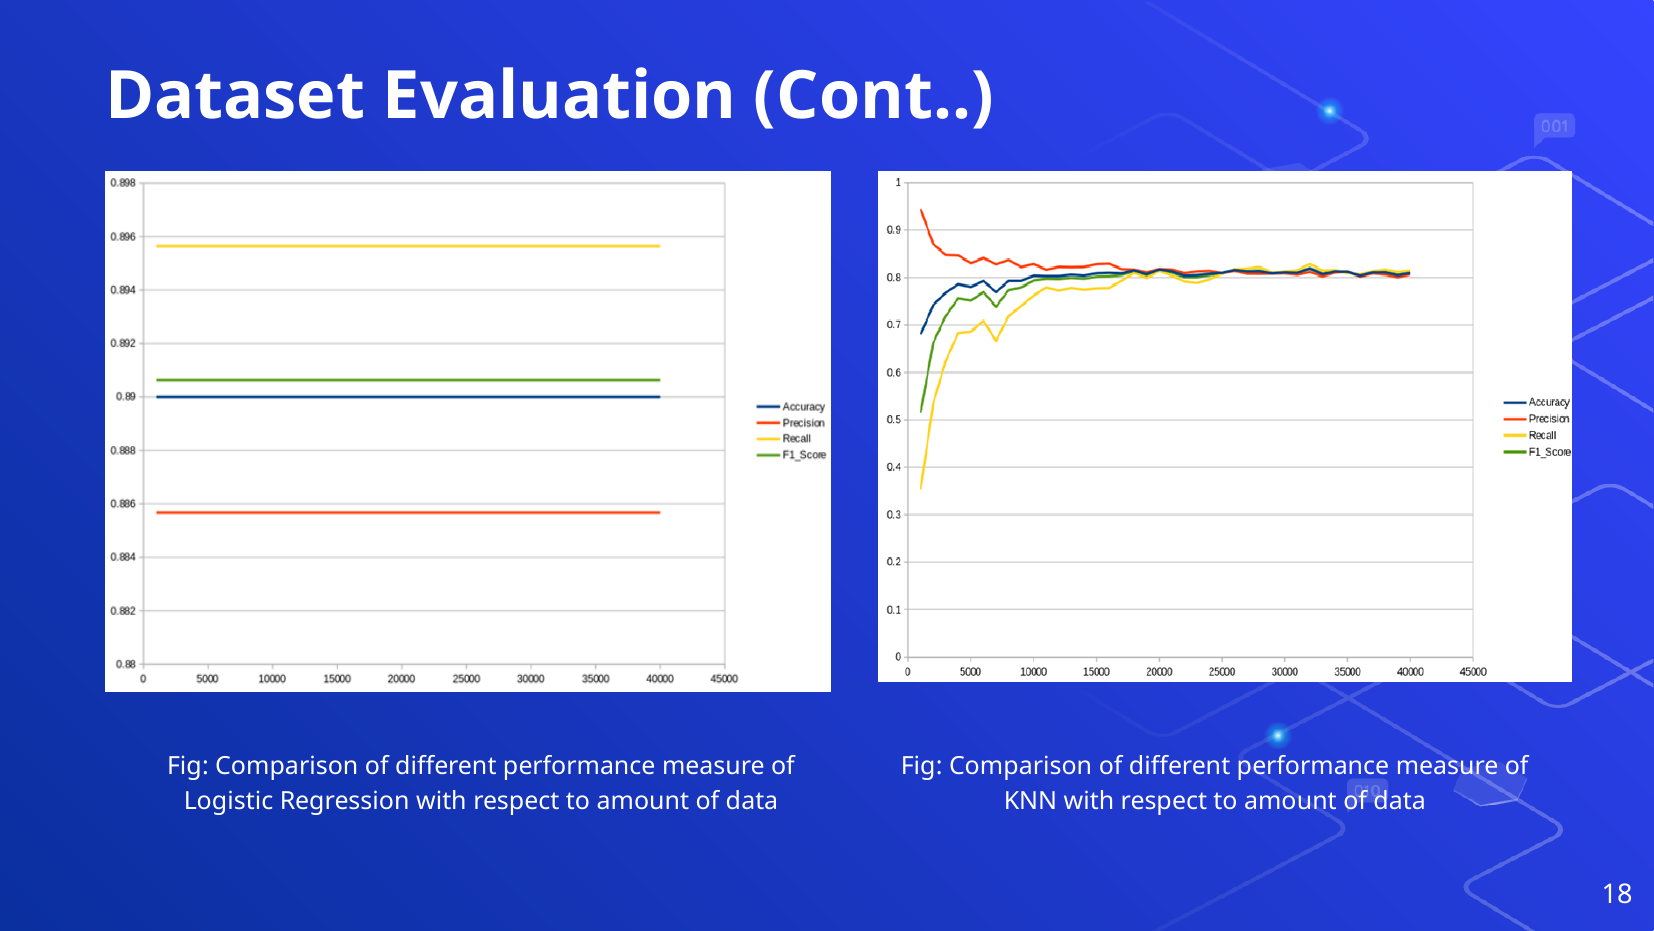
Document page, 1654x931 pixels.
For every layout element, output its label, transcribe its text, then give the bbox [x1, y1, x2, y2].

subtitle Fig: Comparison of different performance measure of KNN with respect to amount of data [896, 745, 1534, 872]
picture [0, 0, 1654, 931]
subtitle Fig: Comparison of different performance measure of Logistic Regression with respect to amount of data [132, 745, 831, 872]
title Dataset Evaluation (Cont..) [105, 37, 1264, 132]
slide_number <number> [1533, 858, 1633, 931]
